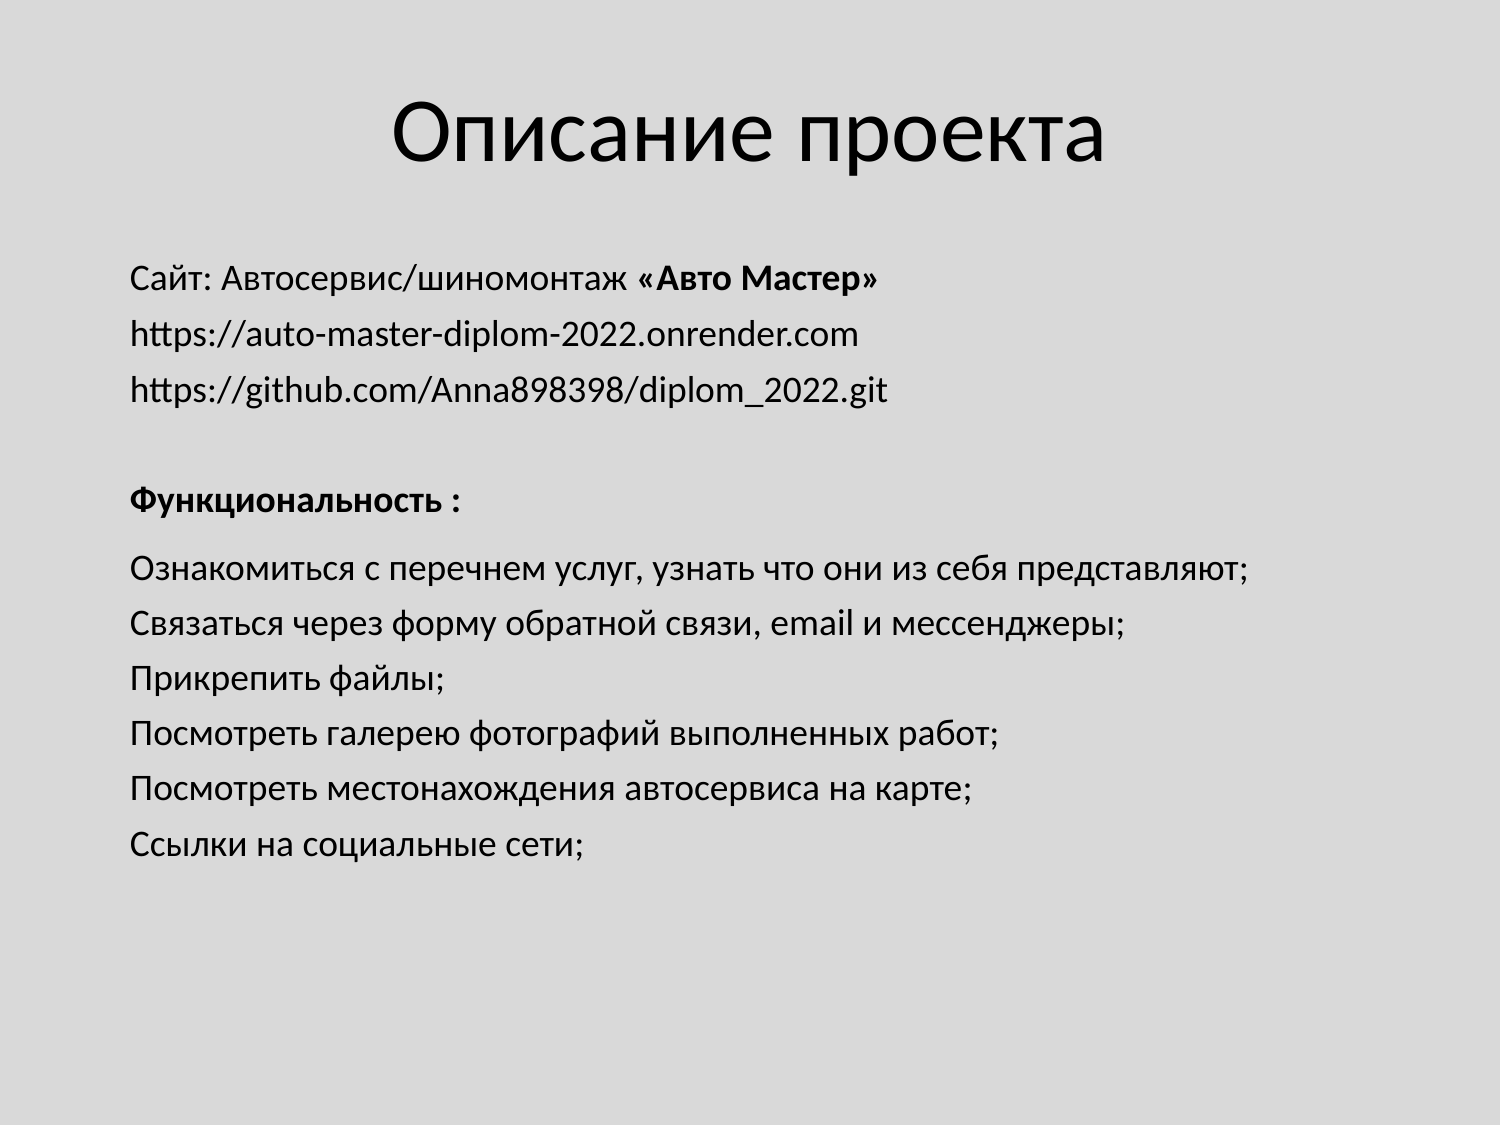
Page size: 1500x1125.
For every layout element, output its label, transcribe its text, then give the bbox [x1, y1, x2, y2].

list Сайт: Автосервис/шиномонтаж «Авто Мастер» https://auto-master-diplom-2022.onrender.com https://github.com/Anna898398/diplom_2022.git Функциональность : Ознакомиться с перечнем услуг, узнать что они из себя представляют; Связаться через форму обратной связи, email и мессенджеры; Прикрепить файлы; Посмотреть галерею фотографий выполненных работ; Посмотреть местонахождения автосервиса на карте; Ссылки на социальные сети; [129, 262, 1425, 1005]
title Описание проекта [75, 45, 1425, 233]
